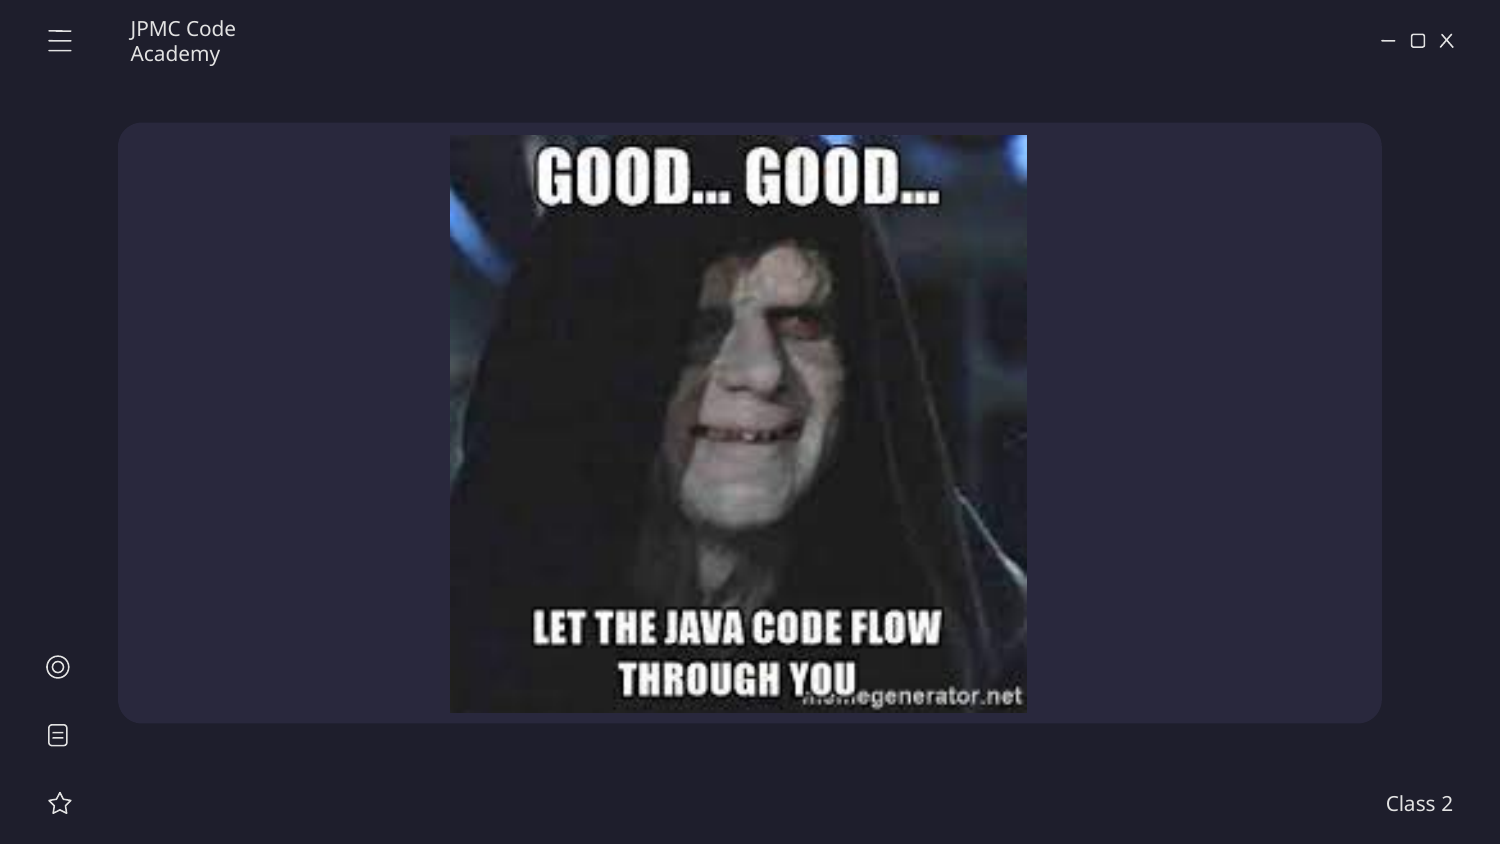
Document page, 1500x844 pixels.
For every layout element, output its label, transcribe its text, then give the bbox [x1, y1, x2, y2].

picture [450, 135, 1027, 713]
subtitle Class 2 [1278, 780, 1453, 826]
subtitle JPMC Code Academy [130, 18, 306, 64]
